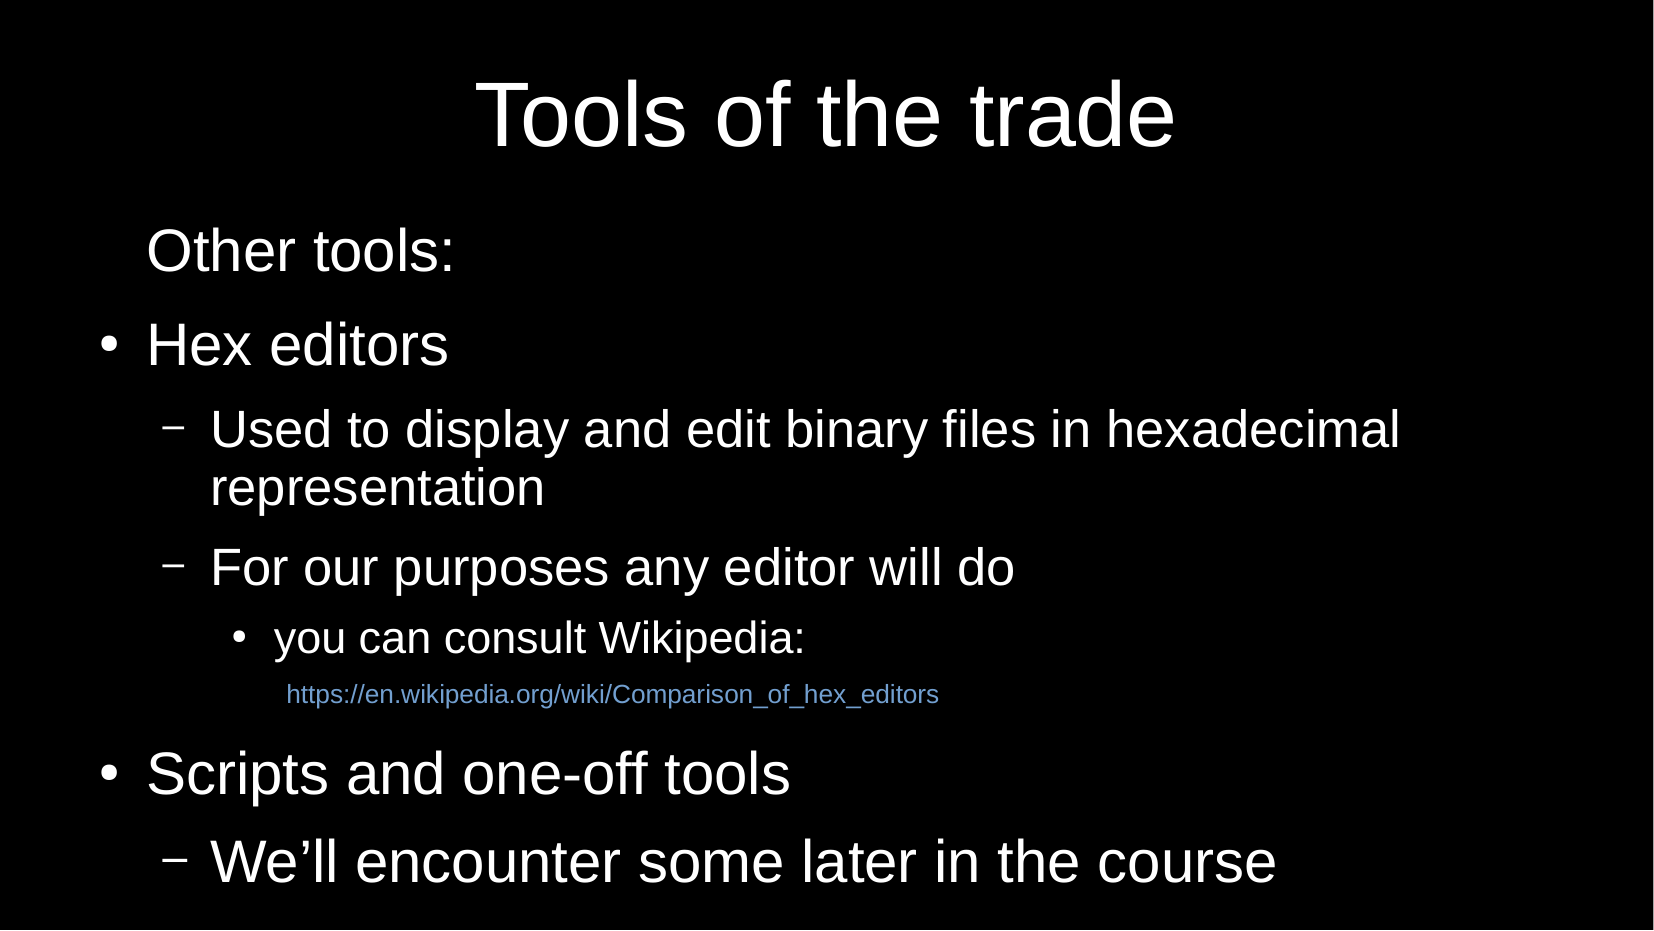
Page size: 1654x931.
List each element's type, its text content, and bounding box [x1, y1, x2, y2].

title Tools of the trade [82, 37, 1571, 193]
list Other tools: Hex editors Used to display and edit binary files in hexadecimal representation For our purposes any editor will do you can consult Wikipedia: https://en.wikipedia.org/wiki/Comparison_of_hex_editors Scripts and one-off tools We’ll encounter some later in the course [82, 217, 1463, 901]
